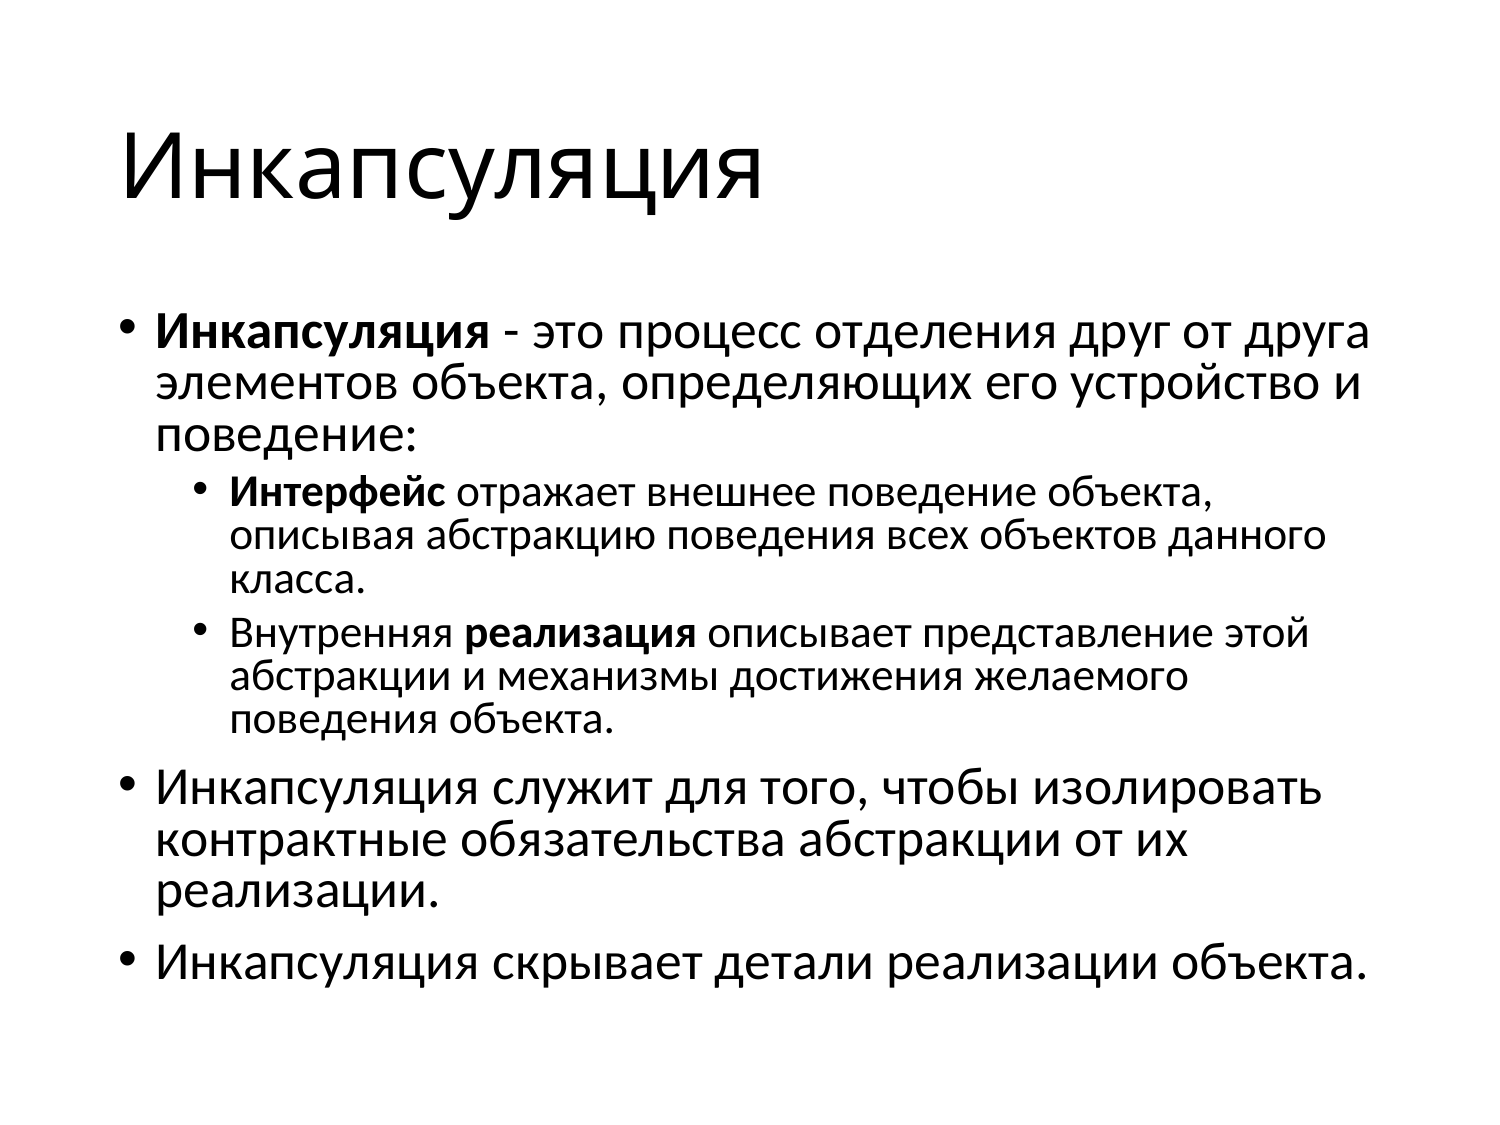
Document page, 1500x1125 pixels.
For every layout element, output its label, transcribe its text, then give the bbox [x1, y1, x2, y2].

title Инкапсуляция [103, 59, 1397, 278]
list Инкапсуляция - это процесс отделения друг от друга элементов объекта, определяющих его устройство и поведение: Интерфейс отражает внешнее поведение объекта, описывая абстракцию поведения всех объектов данного класса. Внутренняя реализация описывает представление этой абстракции и механизмы достижения желаемого поведения объекта. Инкапсуляция служит для того, чтобы изолировать контрактные обязательства абстракции от их реализации. Инкапсуляция скрывает детали реализации объекта. [103, 299, 1397, 1014]
